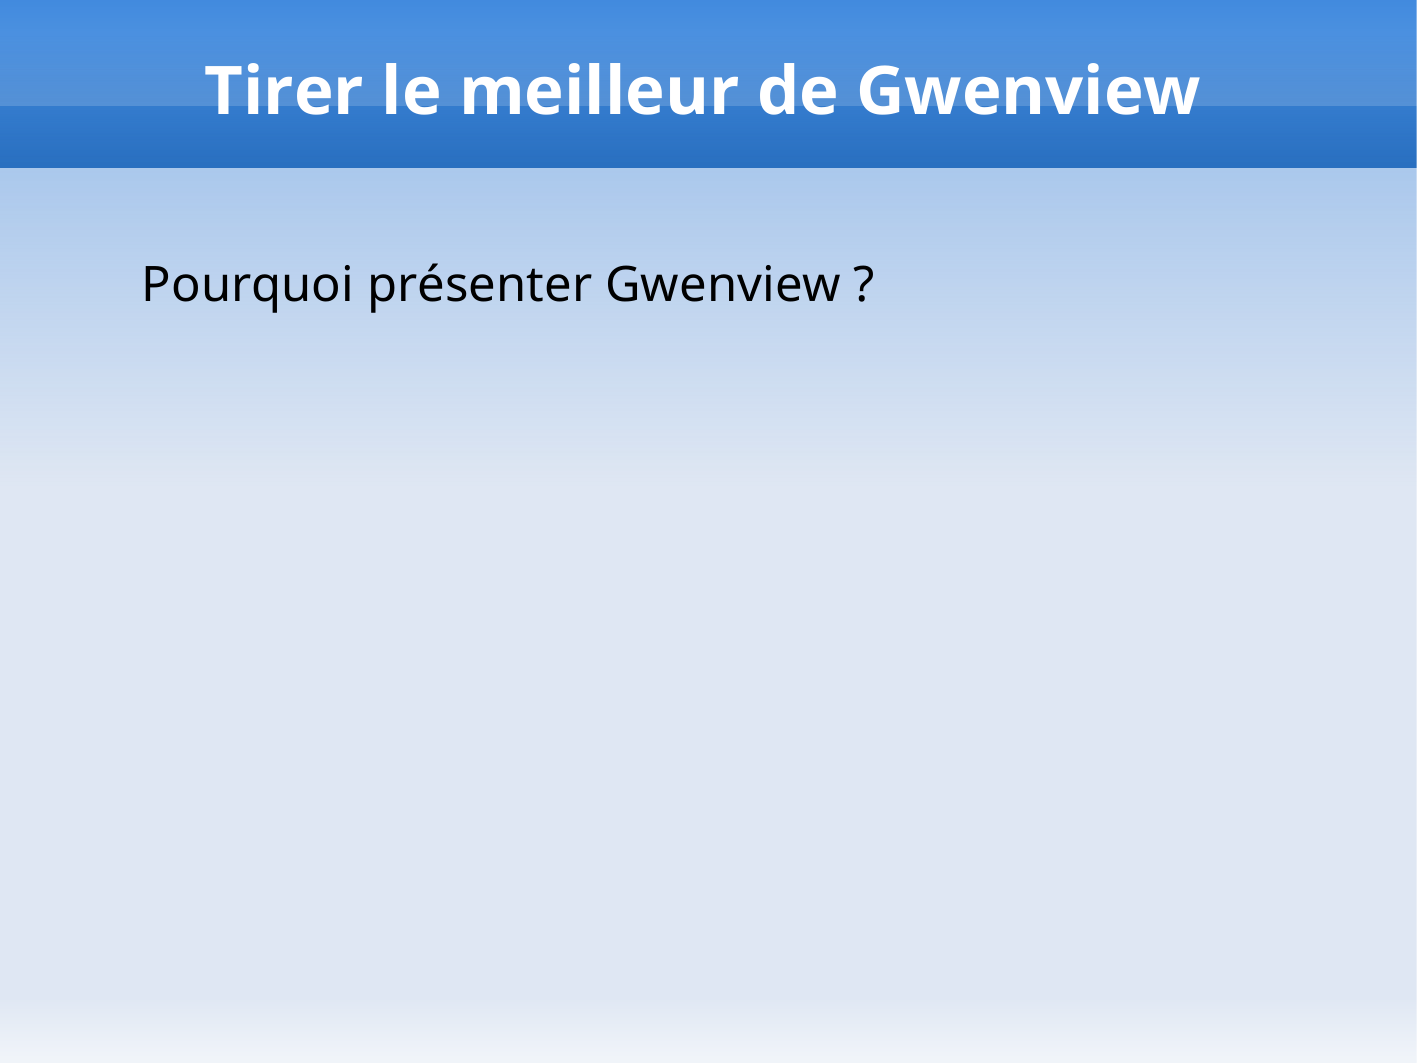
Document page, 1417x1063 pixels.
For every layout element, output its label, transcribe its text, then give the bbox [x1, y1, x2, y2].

list Pourquoi présenter Gwenview ? [70, 248, 1346, 950]
title Tirer le meilleur de Gwenview [65, 0, 1341, 178]
picture [0, 0, 1417, 1063]
